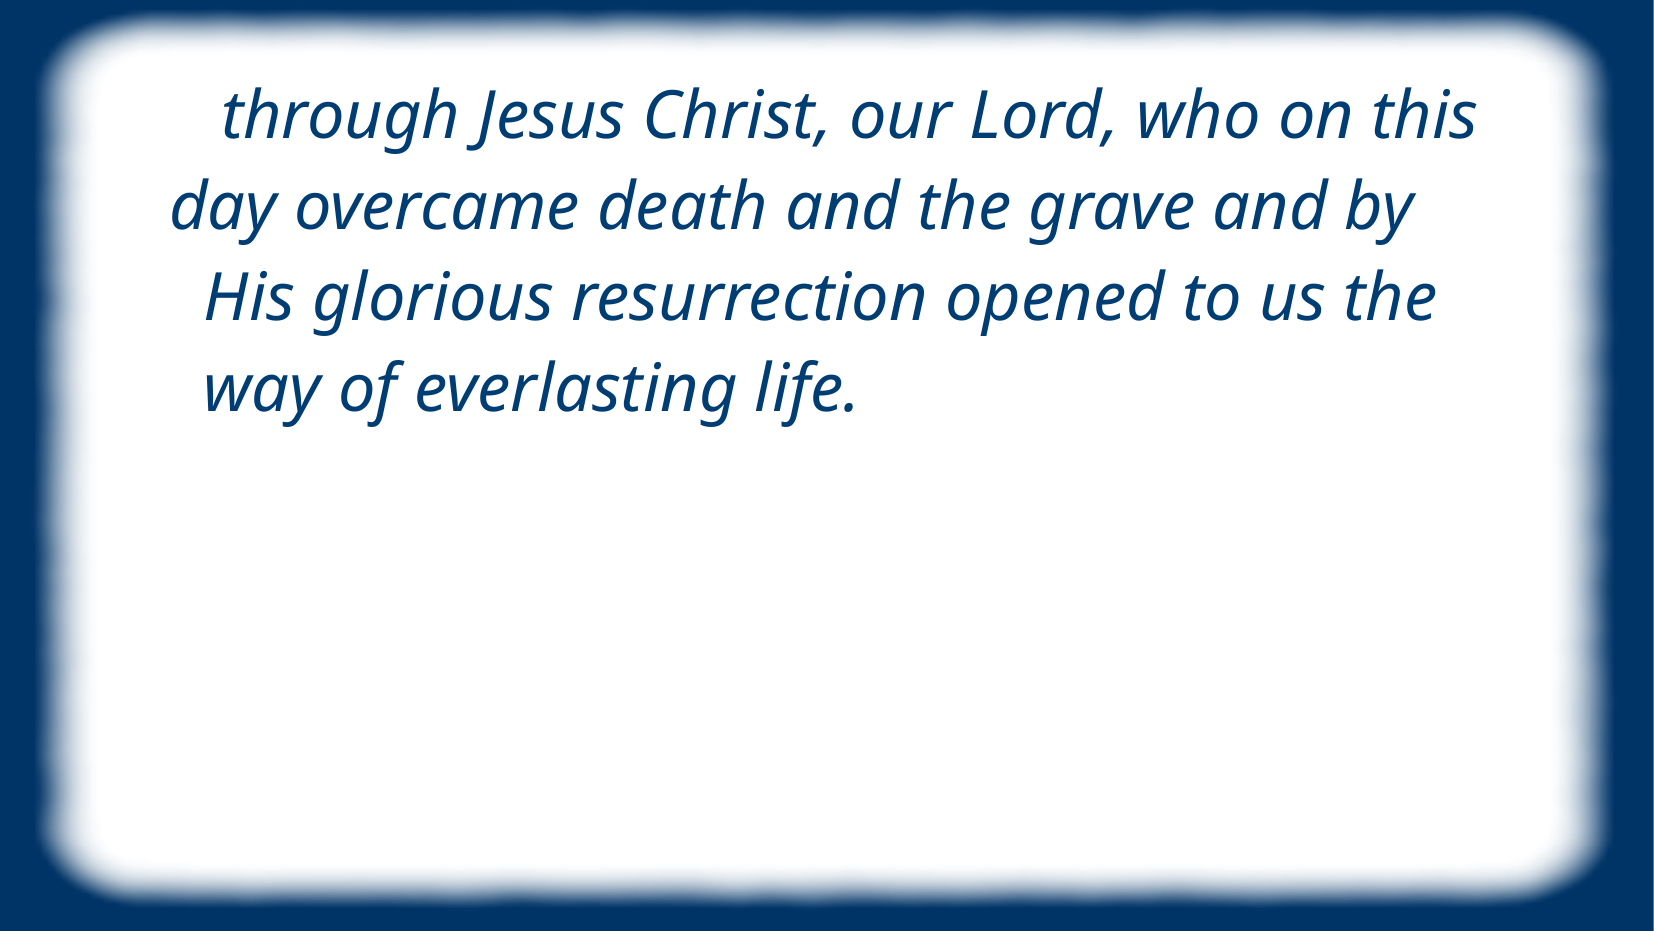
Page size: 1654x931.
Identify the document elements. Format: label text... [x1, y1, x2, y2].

text_box through Jesus Christ, our Lord, who on this day overcame death and the grave and by His glorious resurrection opened to us the way of everlasting life. [120, 60, 1531, 466]
picture [0, 0, 1654, 931]
